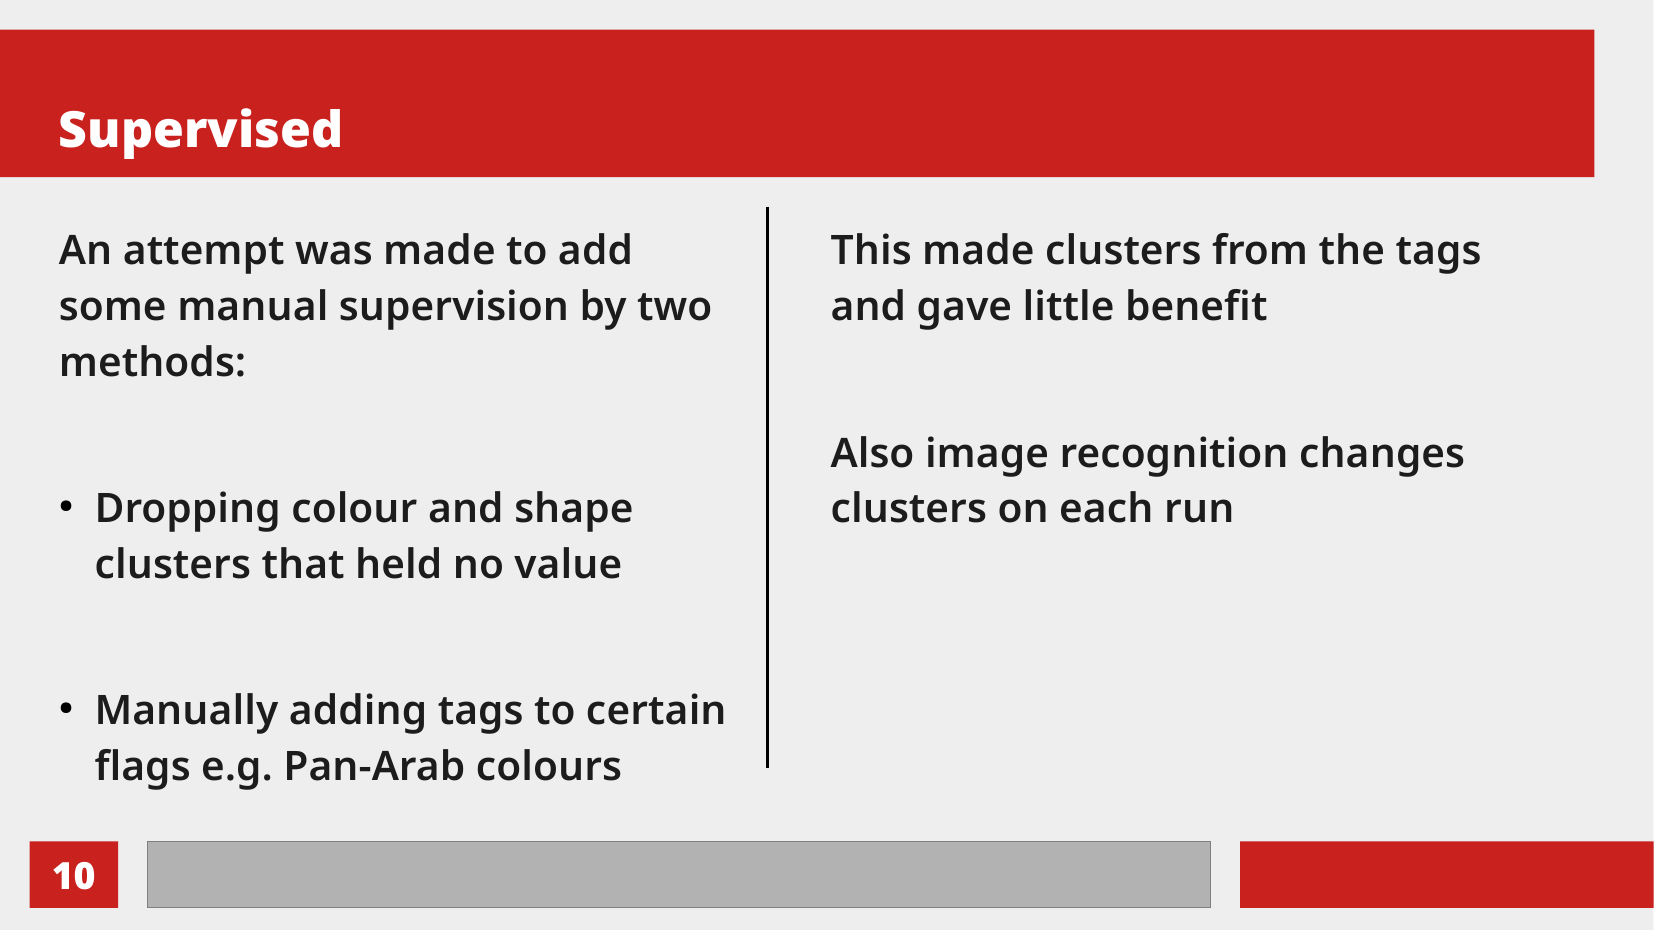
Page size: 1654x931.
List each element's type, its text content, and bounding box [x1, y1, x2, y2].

title Supervised [59, 44, 1595, 163]
list This made clusters from the tags and gave little benefit Also image recognition changes clusters on each run [830, 221, 1566, 798]
list An attempt was made to add some manual supervision by two methods: Dropping colour and shape clusters that held no value Manually adding tags to certain flags e.g. Pan-Arab colours [59, 221, 739, 798]
